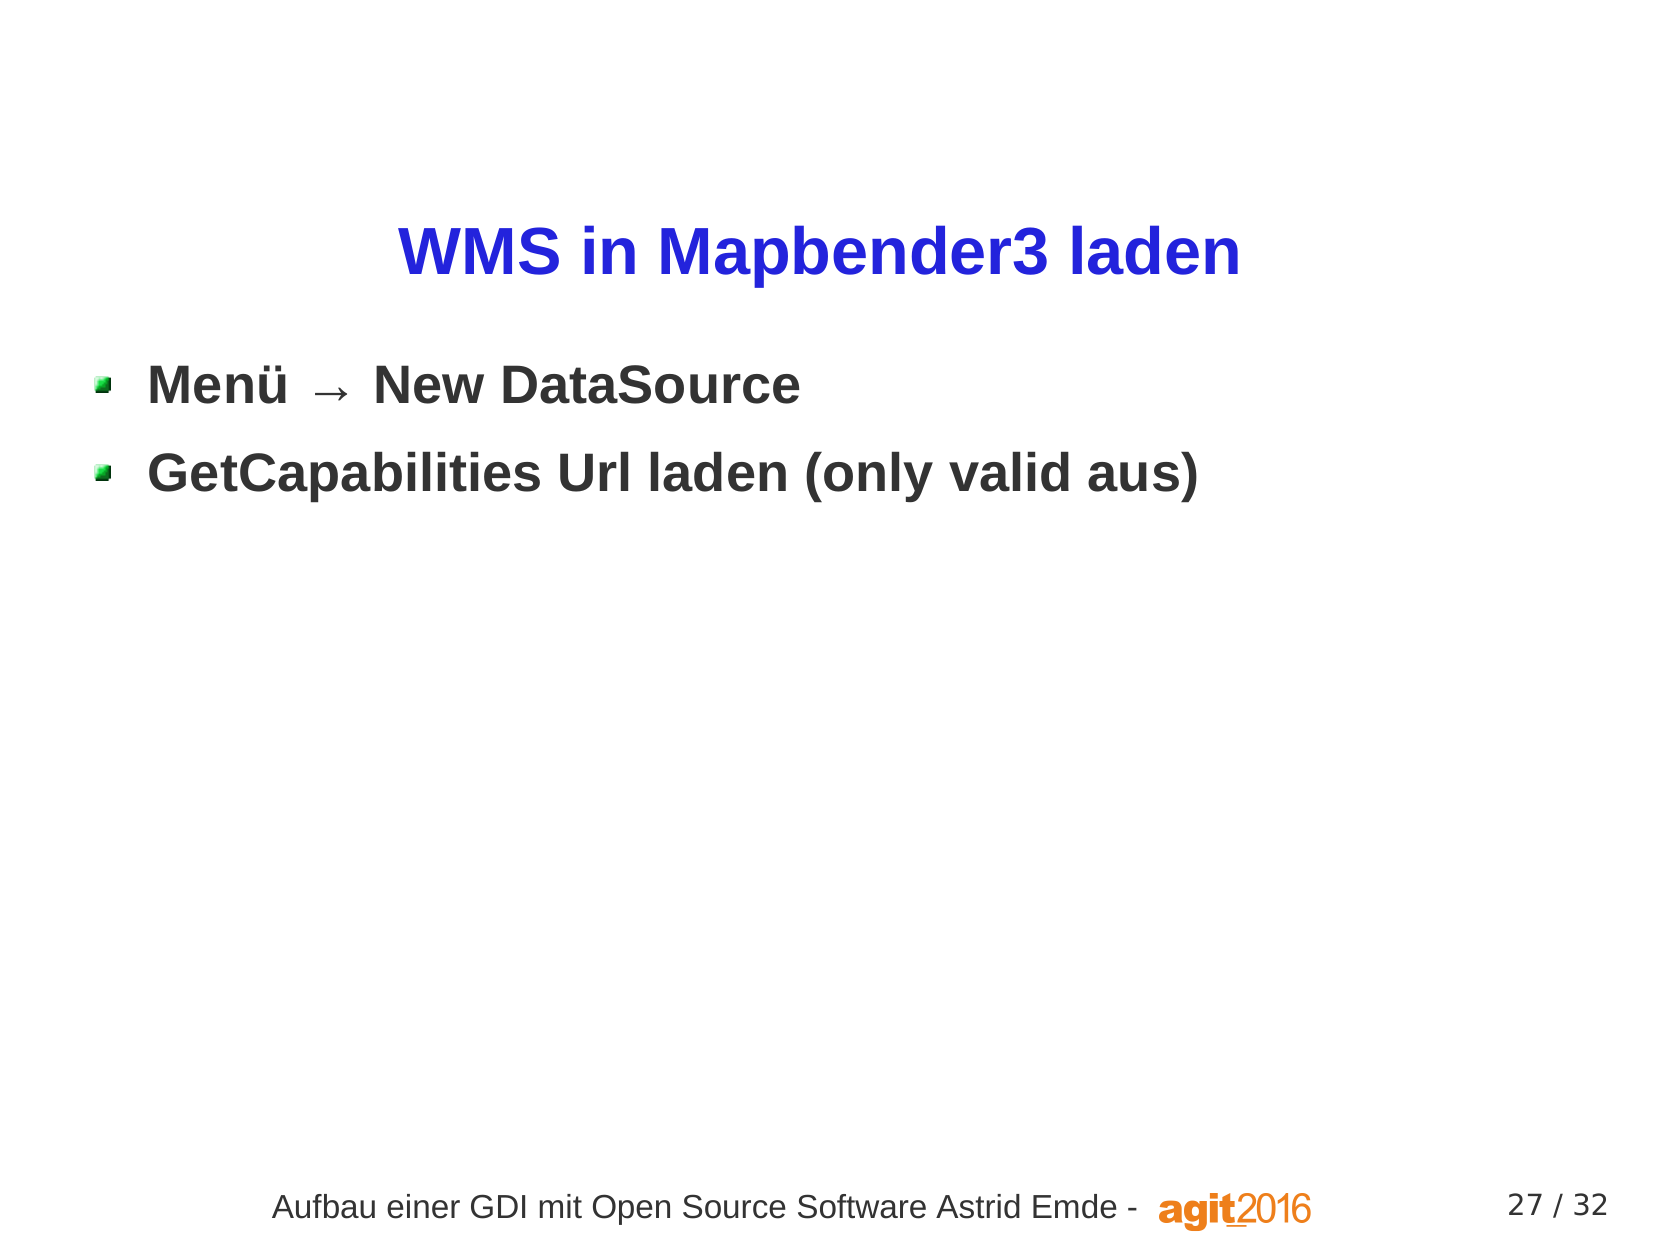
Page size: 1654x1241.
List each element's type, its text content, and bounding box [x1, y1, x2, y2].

title WMS in Mapbender3 laden [76, 177, 1565, 325]
picture [1158, 1192, 1312, 1232]
list Menü → New DataSource GetCapabilities Url laden (only valid aus) [76, 354, 1565, 1173]
